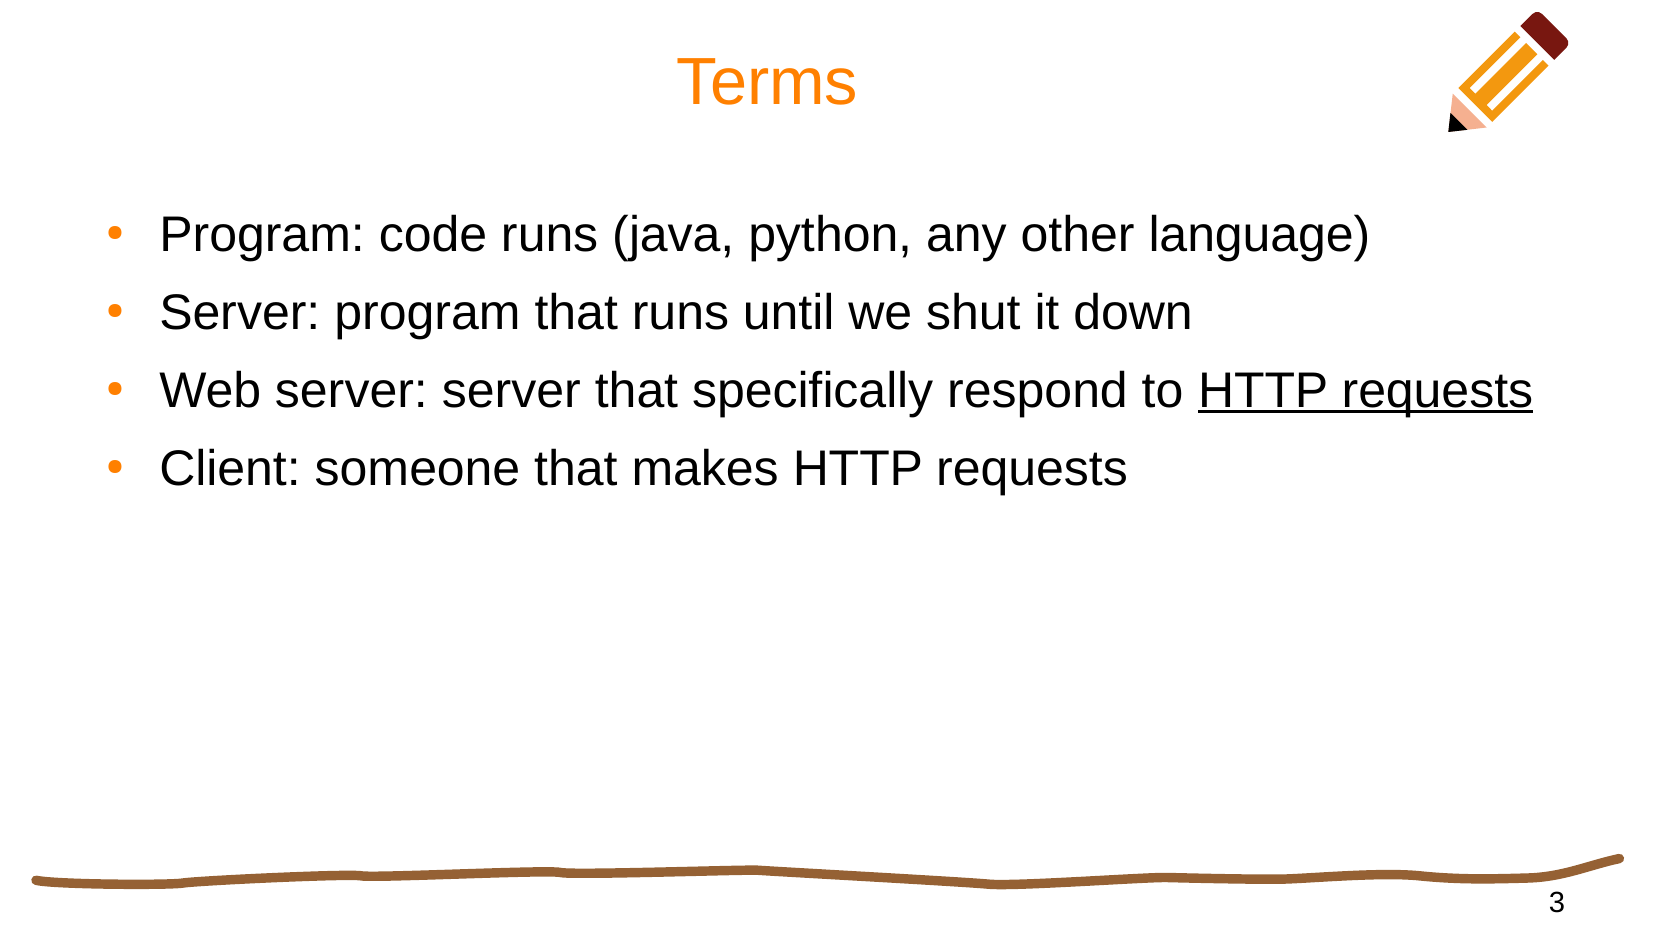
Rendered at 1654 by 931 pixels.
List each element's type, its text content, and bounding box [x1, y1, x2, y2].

title Terms [88, 29, 1447, 133]
list Program: code runs (java, python, any other language) Server: program that runs until we shut it down Web server: server that specifically respond to HTTP requests Client: someone that makes HTTP requests [88, 206, 1565, 857]
